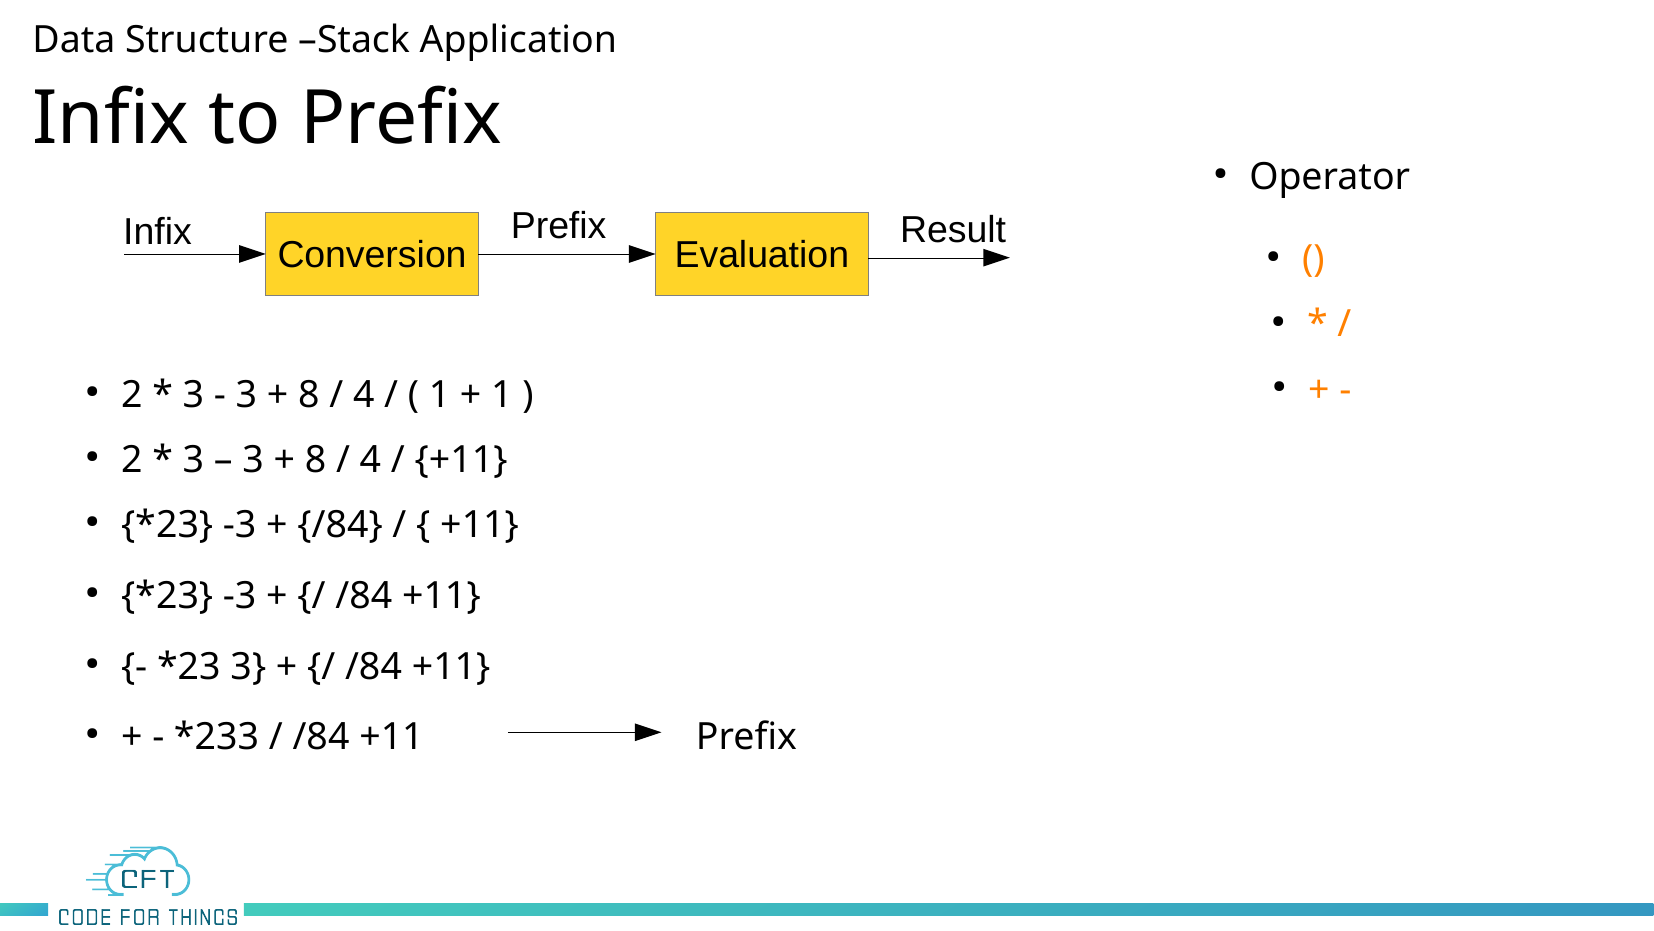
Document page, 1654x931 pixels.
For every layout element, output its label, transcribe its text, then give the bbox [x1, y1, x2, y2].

text_box + - [1257, 355, 1392, 414]
picture [59, 846, 237, 925]
title Data Structure –Stack Application Infix to Prefix [32, 12, 1536, 166]
text_box + - *233 / /84 +11 Prefix [70, 702, 827, 761]
text_box {- *23 3} + {/ /84 +11} [70, 631, 590, 691]
text_box * / [1256, 289, 1378, 348]
text_box Result [885, 200, 1022, 258]
text_box Operator [1199, 141, 1530, 201]
text_box Evaluation [655, 212, 869, 296]
text_box {*23} -3 + {/ /84 +11} [70, 561, 644, 621]
text_box Conversion [265, 212, 479, 296]
text_box 2 * 3 - 3 + 8 / 4 / ( 1 + 1 ) [70, 360, 633, 420]
text_box Prefix [496, 197, 639, 254]
text_box 2 * 3 – 3 + 8 / 4 / {+11} [70, 425, 596, 485]
text_box {*23} -3 + {/84} / { +11} [70, 490, 662, 550]
text_box () [1251, 224, 1363, 283]
text_box Infix [108, 203, 207, 260]
